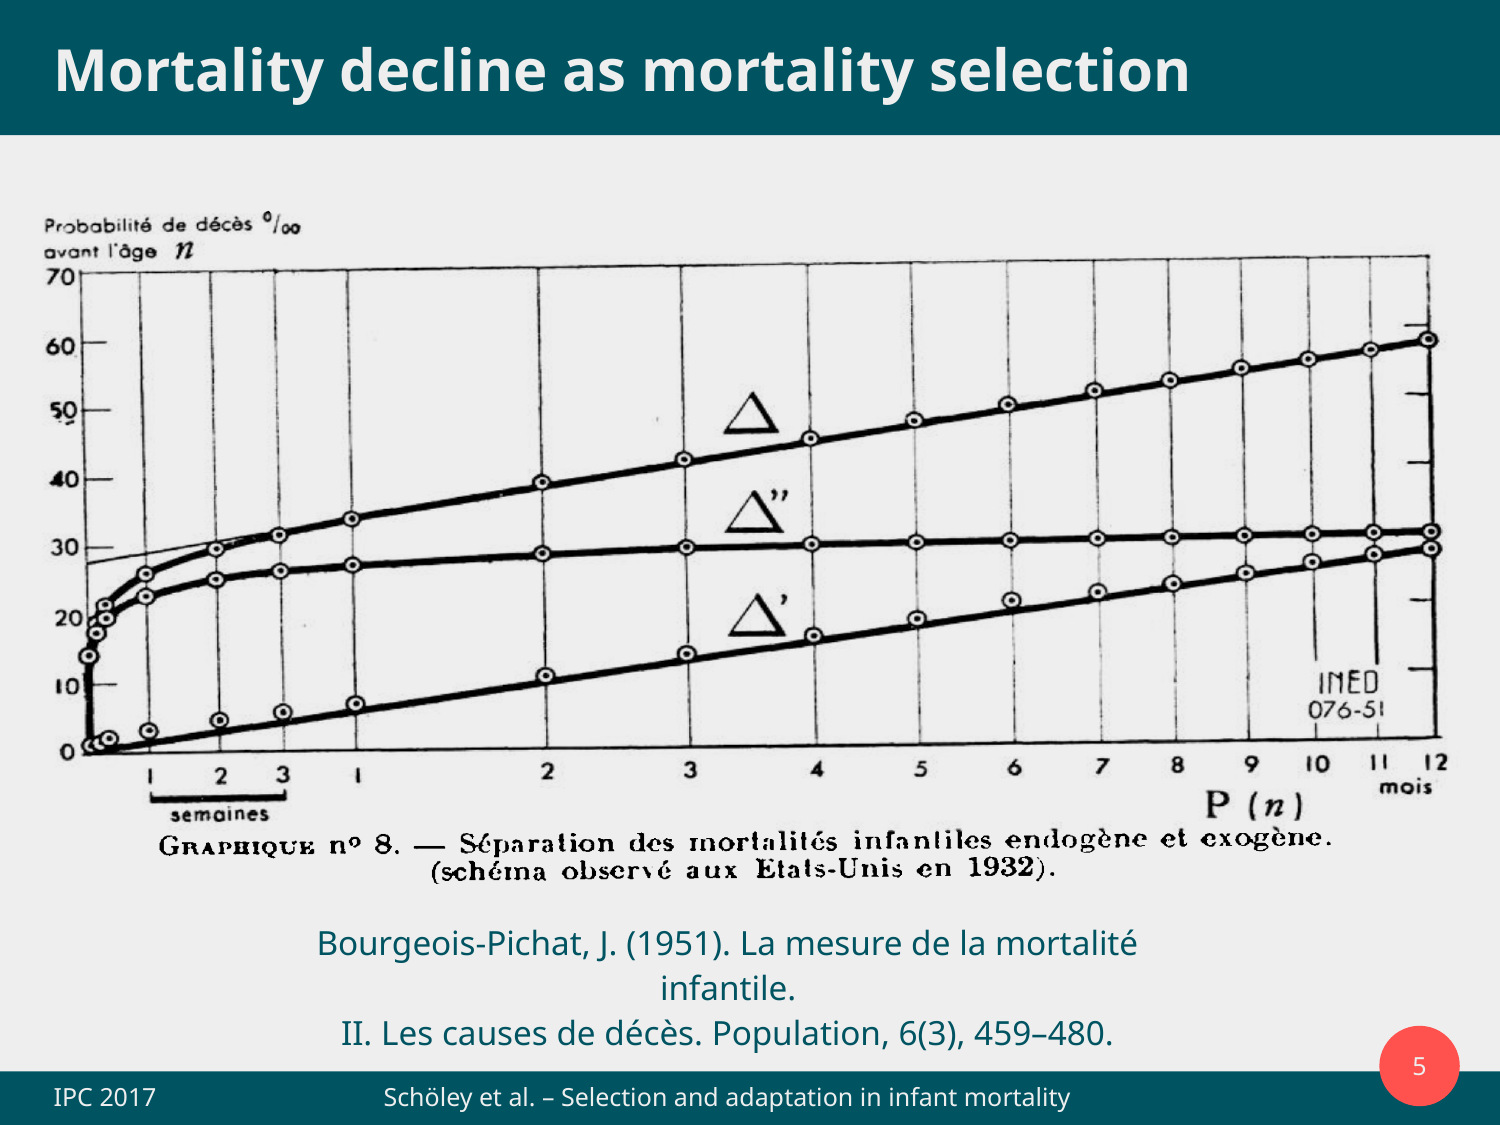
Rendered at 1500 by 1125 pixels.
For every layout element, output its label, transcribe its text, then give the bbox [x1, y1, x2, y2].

picture [39, 208, 1461, 884]
text_box Bourgeois-Pichat, J. (1951). La mesure de la mortalité infantile. II. Les causes de décès. Population, 6(3), 459–480. [301, 912, 1276, 1039]
title Mortality decline as mortality selection [53, 0, 1447, 141]
